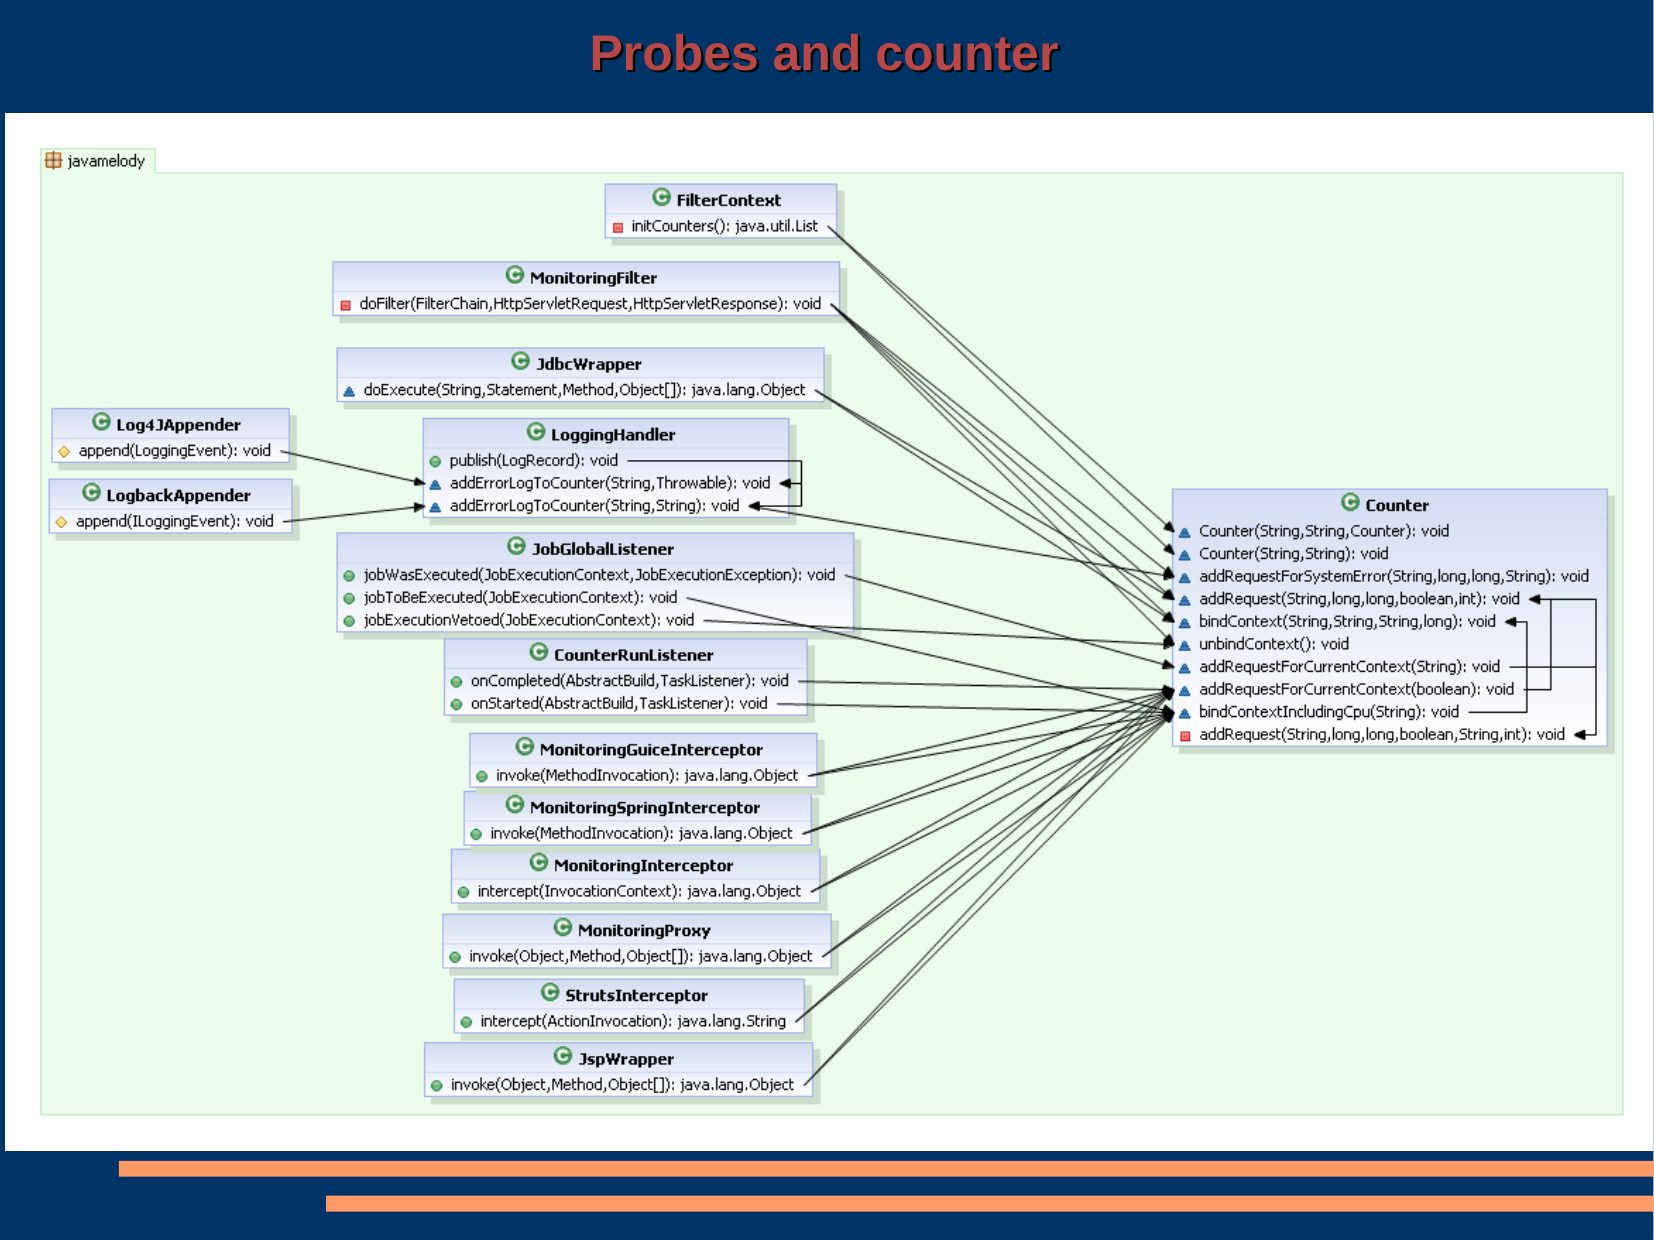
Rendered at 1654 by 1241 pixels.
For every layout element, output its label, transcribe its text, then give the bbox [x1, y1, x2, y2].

picture [5, 113, 1654, 1151]
text_box Probes and counter [574, 17, 1123, 113]
